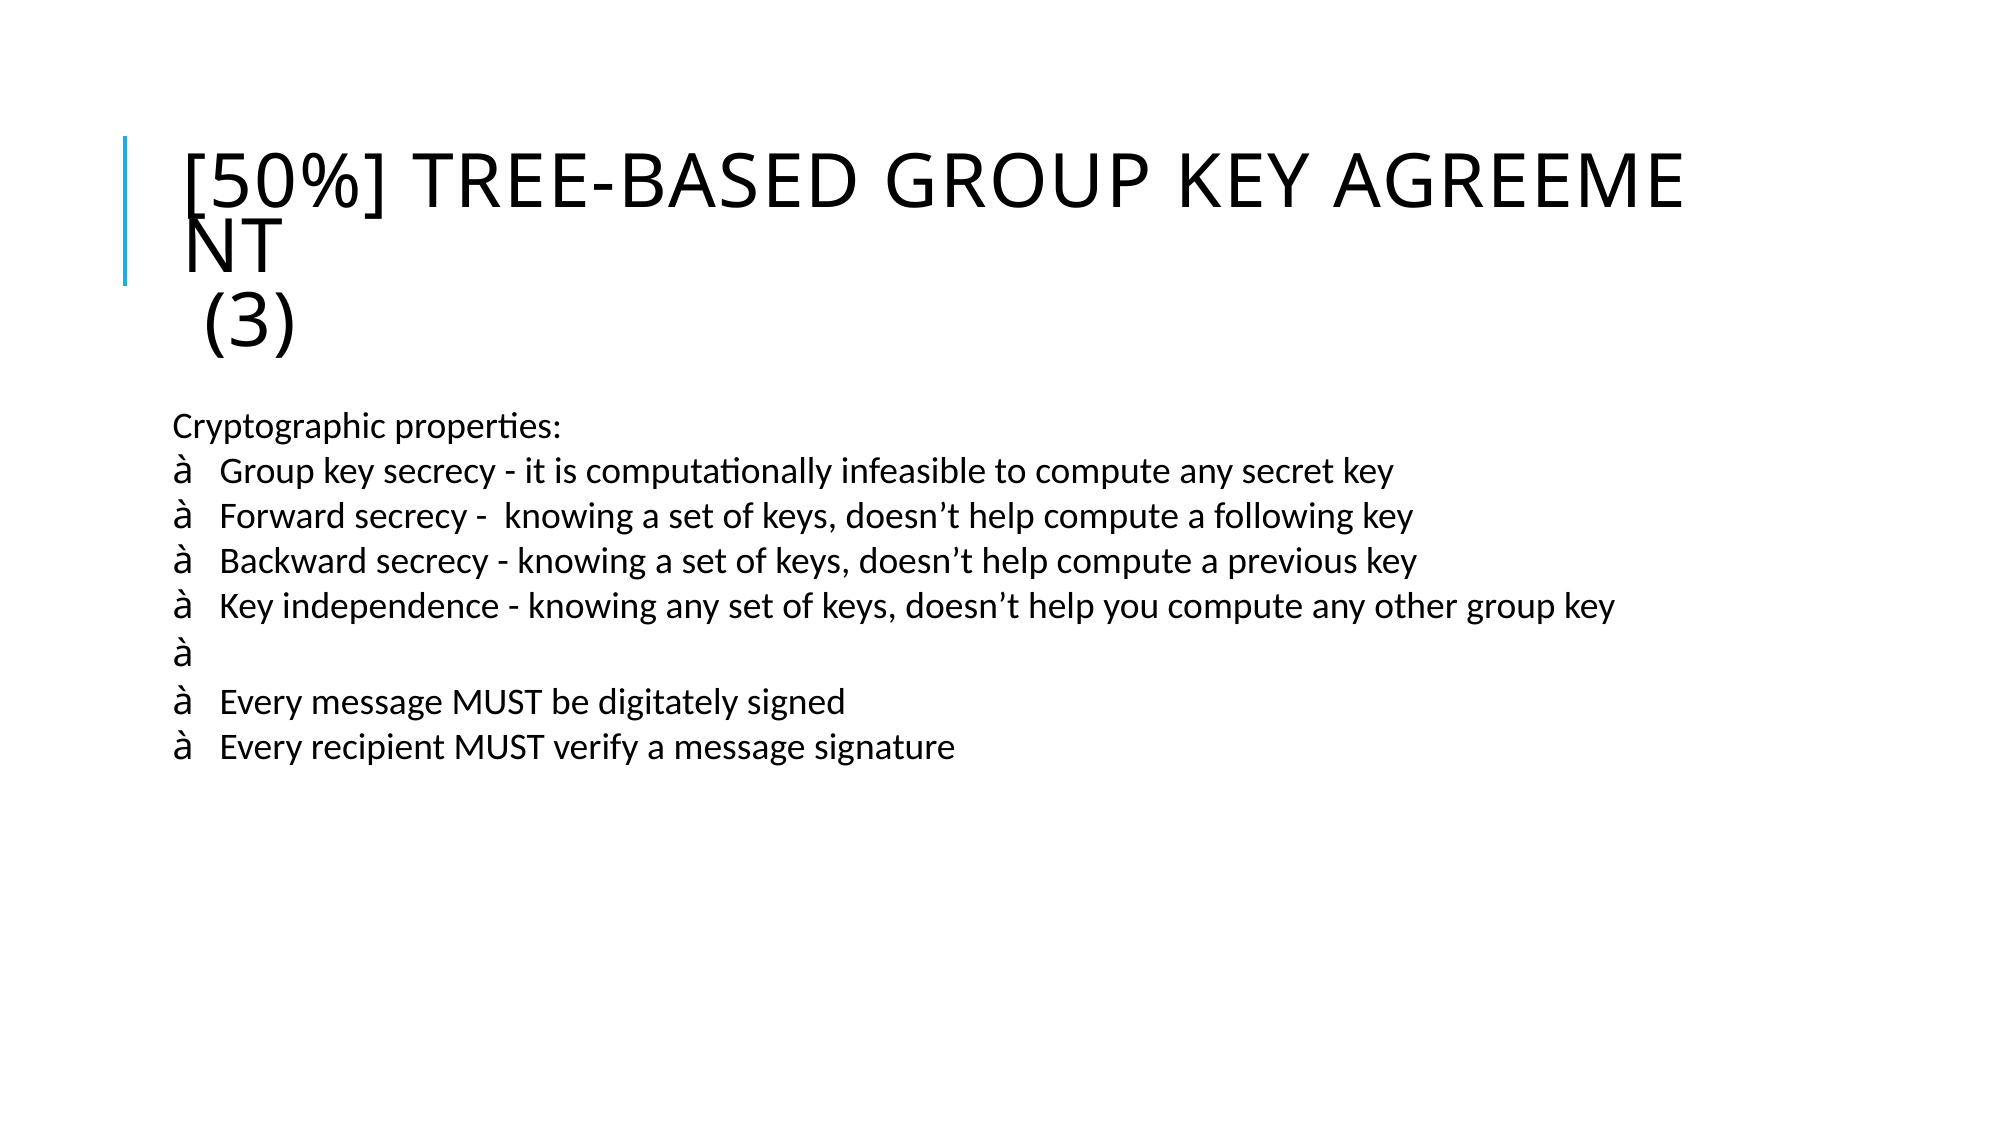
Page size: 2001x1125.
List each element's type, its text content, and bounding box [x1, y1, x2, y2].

text_box Cryptographic properties: Group key secrecy - it is computationally infeasible to compute any secret key Forward secrecy - knowing a set of keys, doesn’t help compute a following key Backward secrecy - knowing a set of keys, doesn’t help compute a previous key Key independence - knowing any set of keys, doesn’t help you compute any other group key Every message MUST be digitately signed Every recipient MUST verify a message signature [157, 393, 1843, 818]
title [50%] Tree-based Group Key Agreement (3) [168, 96, 1763, 343]
